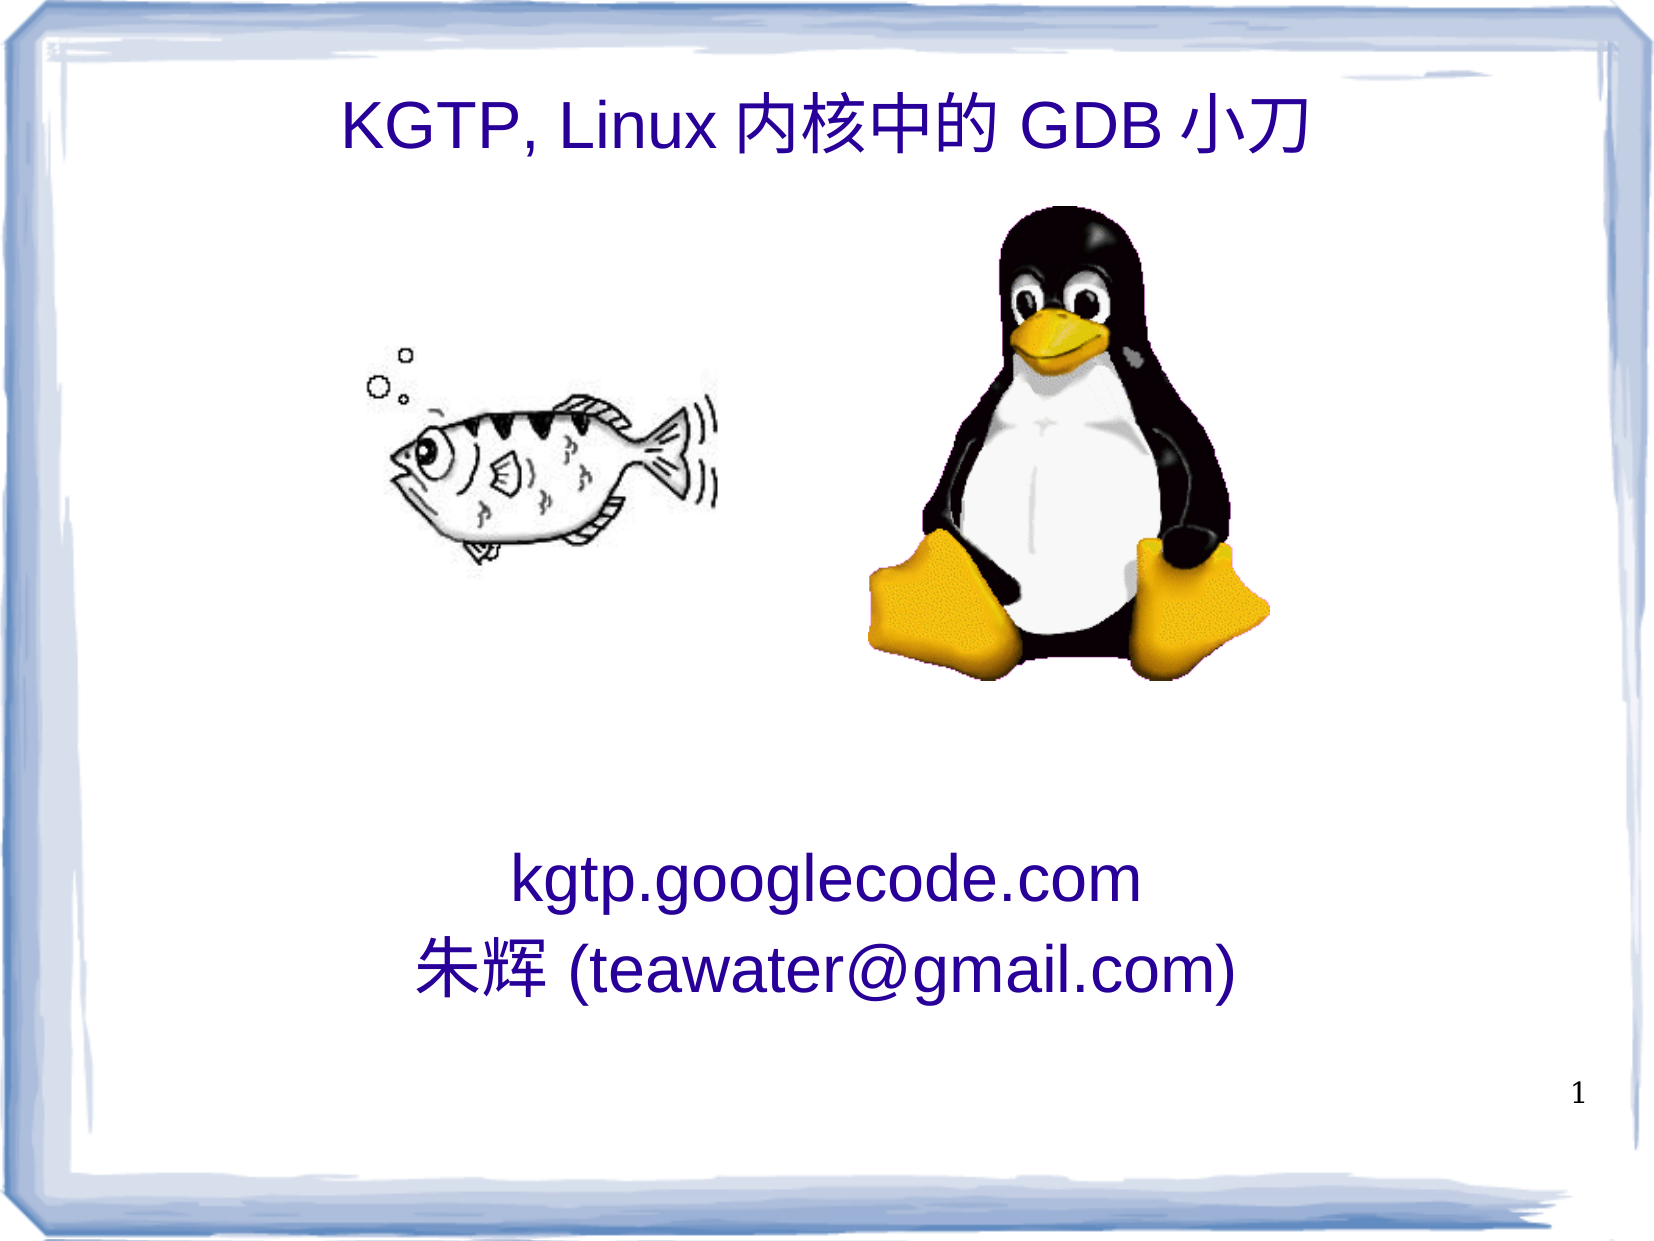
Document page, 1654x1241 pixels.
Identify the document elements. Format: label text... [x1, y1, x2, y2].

picture [0, 0, 1654, 1241]
subtitle KGTP, Linux内核中的GDB小刀 kgtp.googlecode.com 朱辉(teawater@gmail.com) [82, 49, 1571, 1109]
